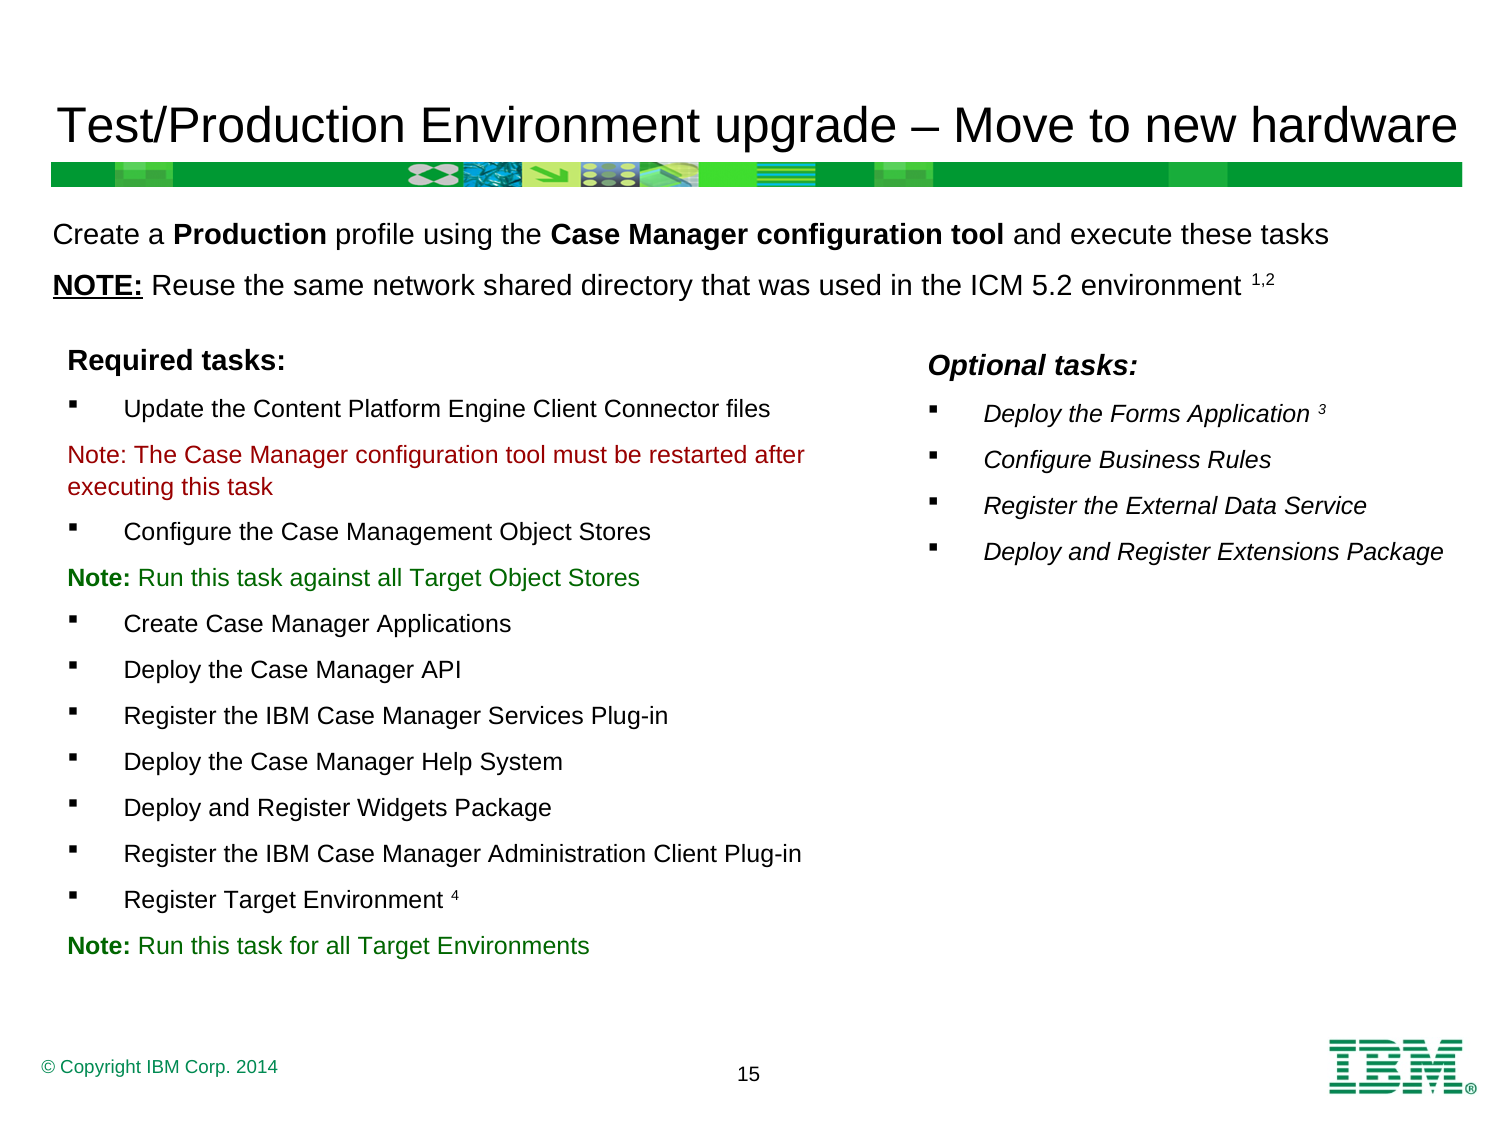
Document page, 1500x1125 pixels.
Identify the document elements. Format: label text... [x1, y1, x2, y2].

list Optional tasks: Deploy the Forms Application 3 Configure Business Rules Register the External Data Service Deploy and Register Extensions Package [912, 337, 1465, 568]
list Required tasks: Update the Content Platform Engine Client Connector files Note: The Case Manager configuration tool must be restarted after executing this task Configure the Case Management Object Stores Note: Run this task against all Target Object Stores Create Case Manager Applications Deploy the Case Manager API Register the IBM Case Manager Services Plug-in Deploy the Case Manager Help System Deploy and Register Widgets Package Register the IBM Case Manager Administration Client Plug-in Register Target Environment 4 Note: Run this task for all Target Environments [52, 332, 873, 963]
list Create a Production profile using the Case Manager configuration tool and execute these tasks NOTE: Reuse the same network shared directory that was used in the ICM 5.2 environment 1,2 [37, 205, 1473, 334]
title Test/Production Environment upgrade – Move to new hardware [41, 54, 1477, 189]
picture [1327, 1037, 1479, 1096]
